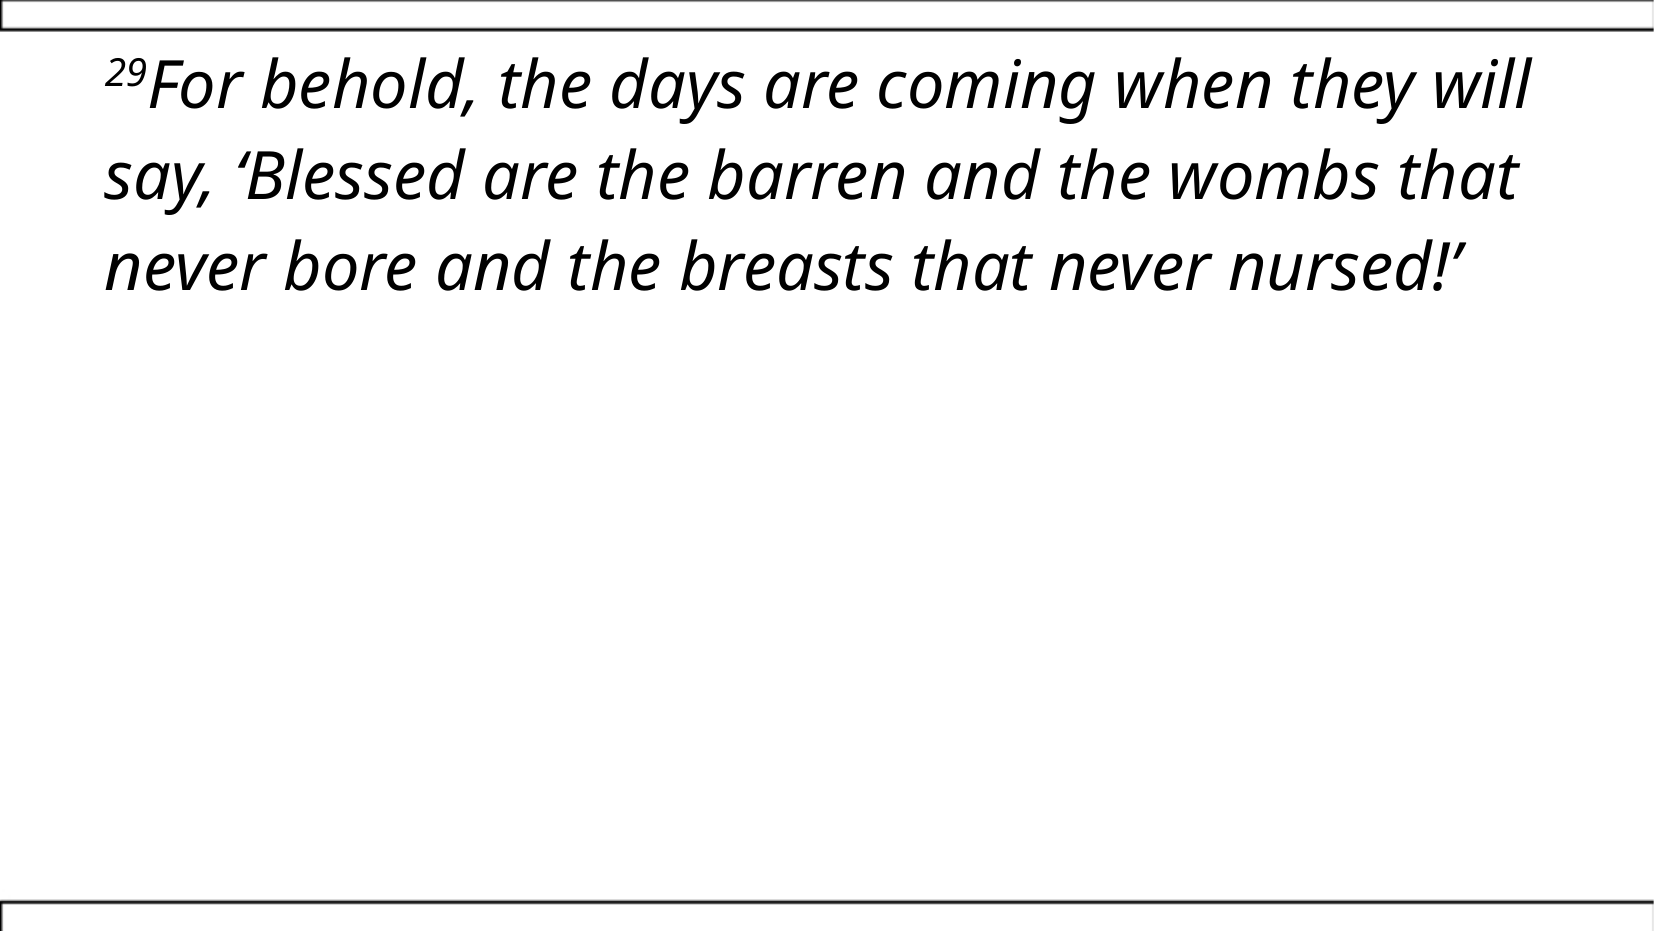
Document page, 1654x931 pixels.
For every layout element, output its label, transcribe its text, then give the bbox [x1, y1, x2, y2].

text_box 29For behold, the days are coming when they will say, ‘Blessed are the barren and the wombs that never bore and the breasts that never nursed!’ [90, 30, 1576, 331]
picture [0, 0, 1654, 931]
